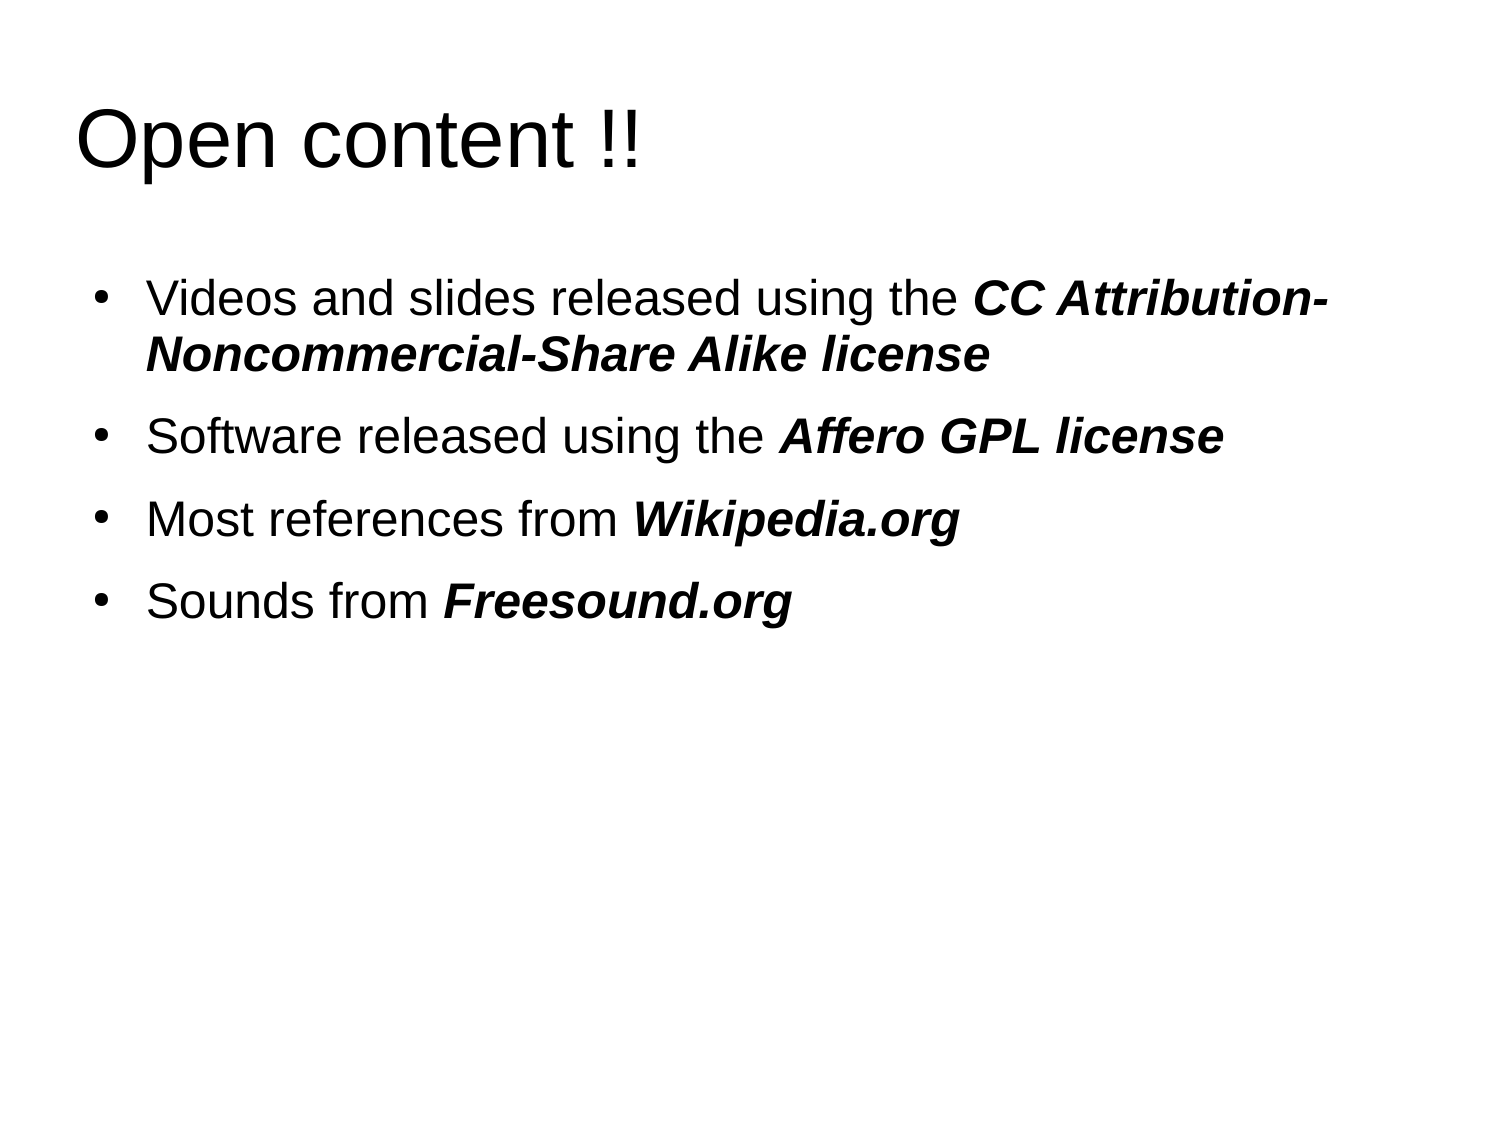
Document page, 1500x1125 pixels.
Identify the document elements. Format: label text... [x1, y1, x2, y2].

title Open content !! [75, 44, 1425, 233]
list Videos and slides released using the CC Attribution-Noncommercial-Share Alike license Software released using the Affero GPL license Most references from Wikipedia.org Sounds from Freesound.org [75, 270, 1425, 923]
